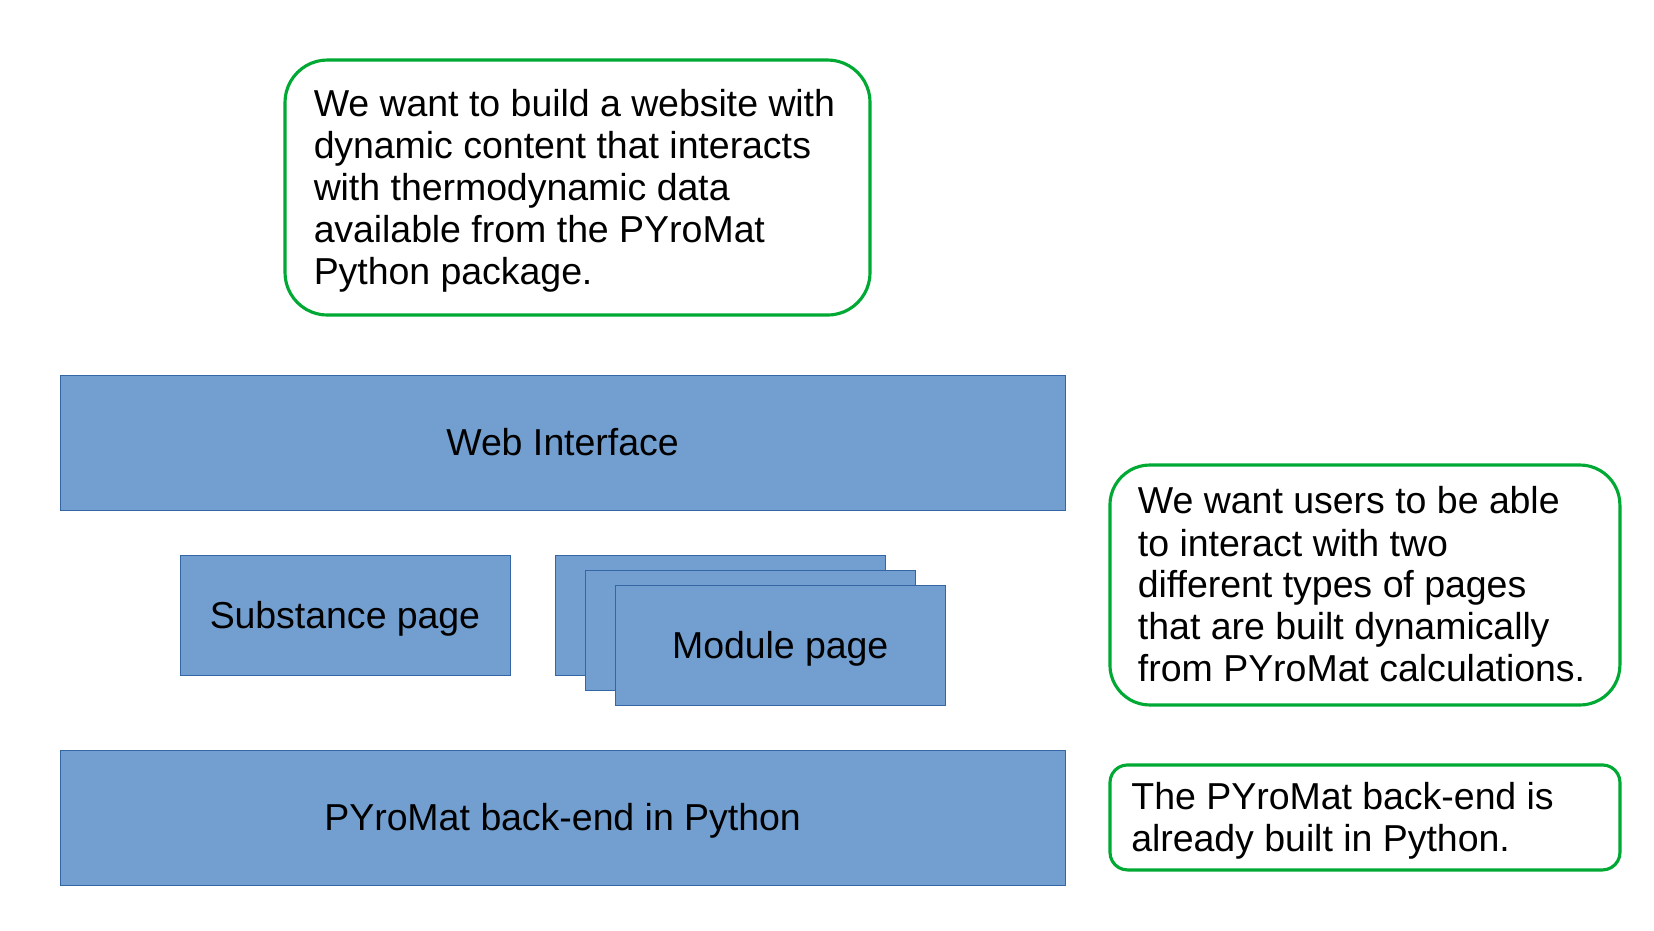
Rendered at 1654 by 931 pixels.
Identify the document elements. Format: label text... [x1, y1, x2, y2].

text_box Web Interface [60, 375, 1066, 511]
text_box Module page [585, 570, 916, 691]
text_box We want to build a website with dynamic content that interacts with thermodynamic data available from the PYroMat Python package. [285, 60, 871, 316]
text_box Substance page [180, 555, 511, 676]
text_box Module page [555, 555, 886, 676]
text_box Module page [615, 585, 946, 706]
text_box PYroMat back-end in Python [60, 750, 1066, 886]
text_box We want users to be able to interact with two different types of pages that are built dynamically from PYroMat calculations. [1109, 465, 1620, 706]
text_box The PYroMat back-end is already built in Python. [1110, 764, 1621, 870]
